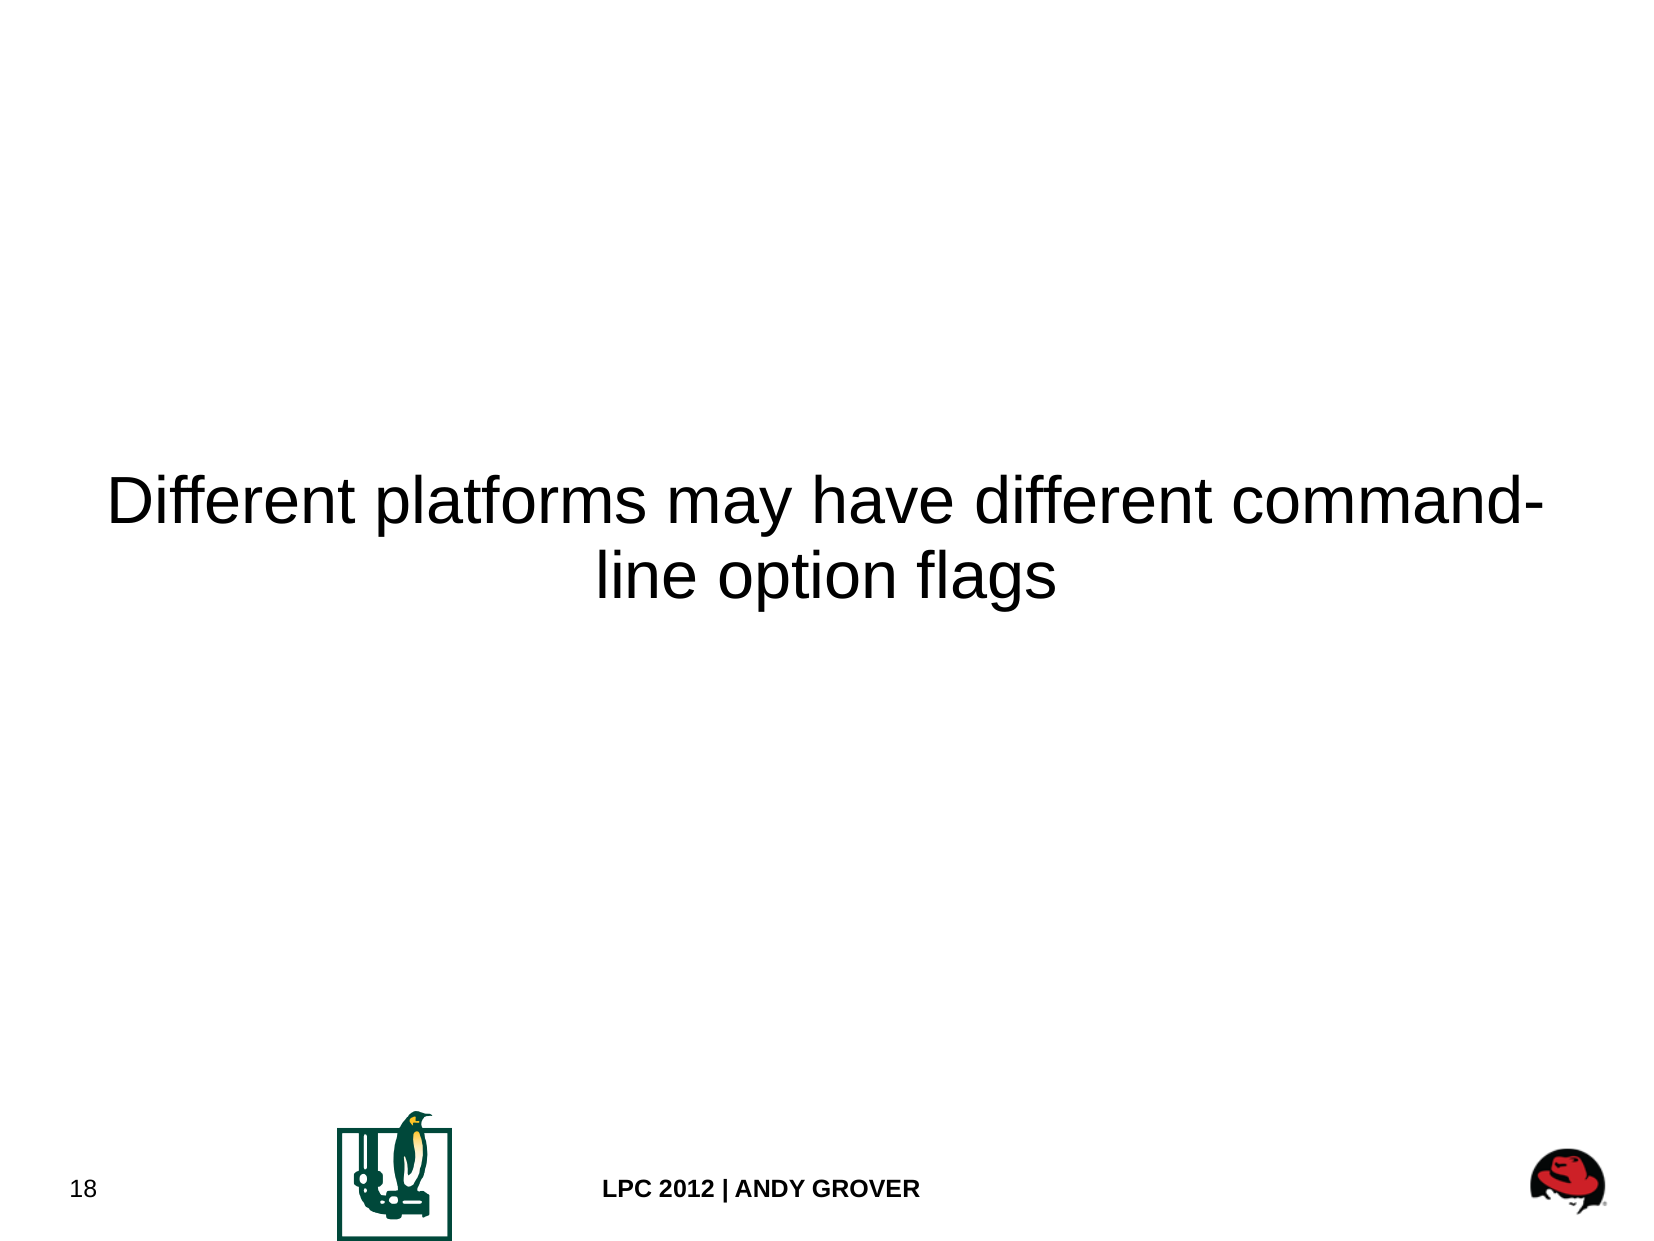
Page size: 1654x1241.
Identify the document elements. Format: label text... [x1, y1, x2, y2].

picture [1529, 1146, 1613, 1224]
subtitle Different platforms may have different command-line option flags [82, 37, 1571, 1039]
picture [337, 1111, 452, 1241]
